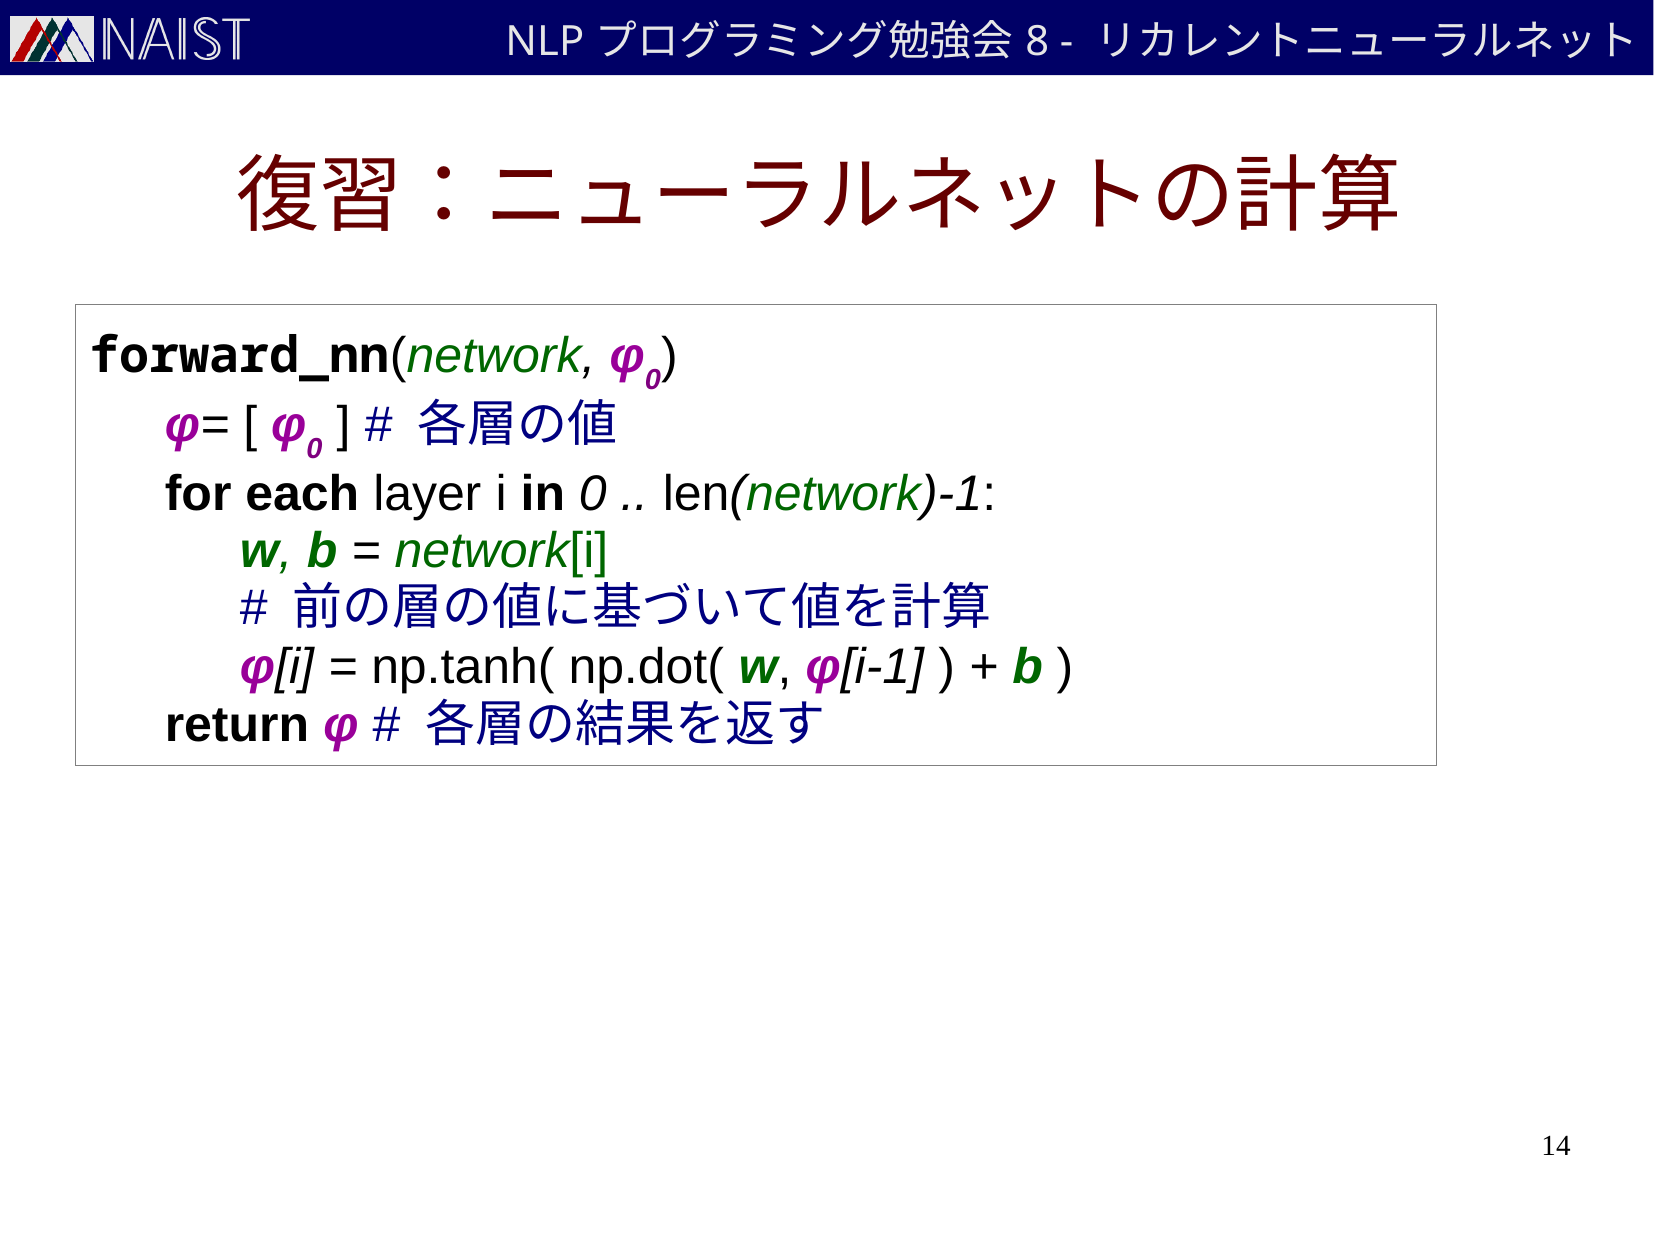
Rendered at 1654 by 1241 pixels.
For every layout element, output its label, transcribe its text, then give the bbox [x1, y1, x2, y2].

text_box forward_nn(network, φ0) φ= [ φ0 ] # 各層の値 for each layer i in 0 .. len(network)-1: w, b = network[i] # 前の層の値に基づいて値を計算 φ[i] = np.tanh( np.dot( w, φ[i-1] ) + b ) return φ # 各層の結果を返す [76, 311, 1299, 752]
picture [102, 17, 251, 60]
picture [10, 16, 94, 62]
title 復習：ニューラルネットの計算 [75, 92, 1564, 285]
